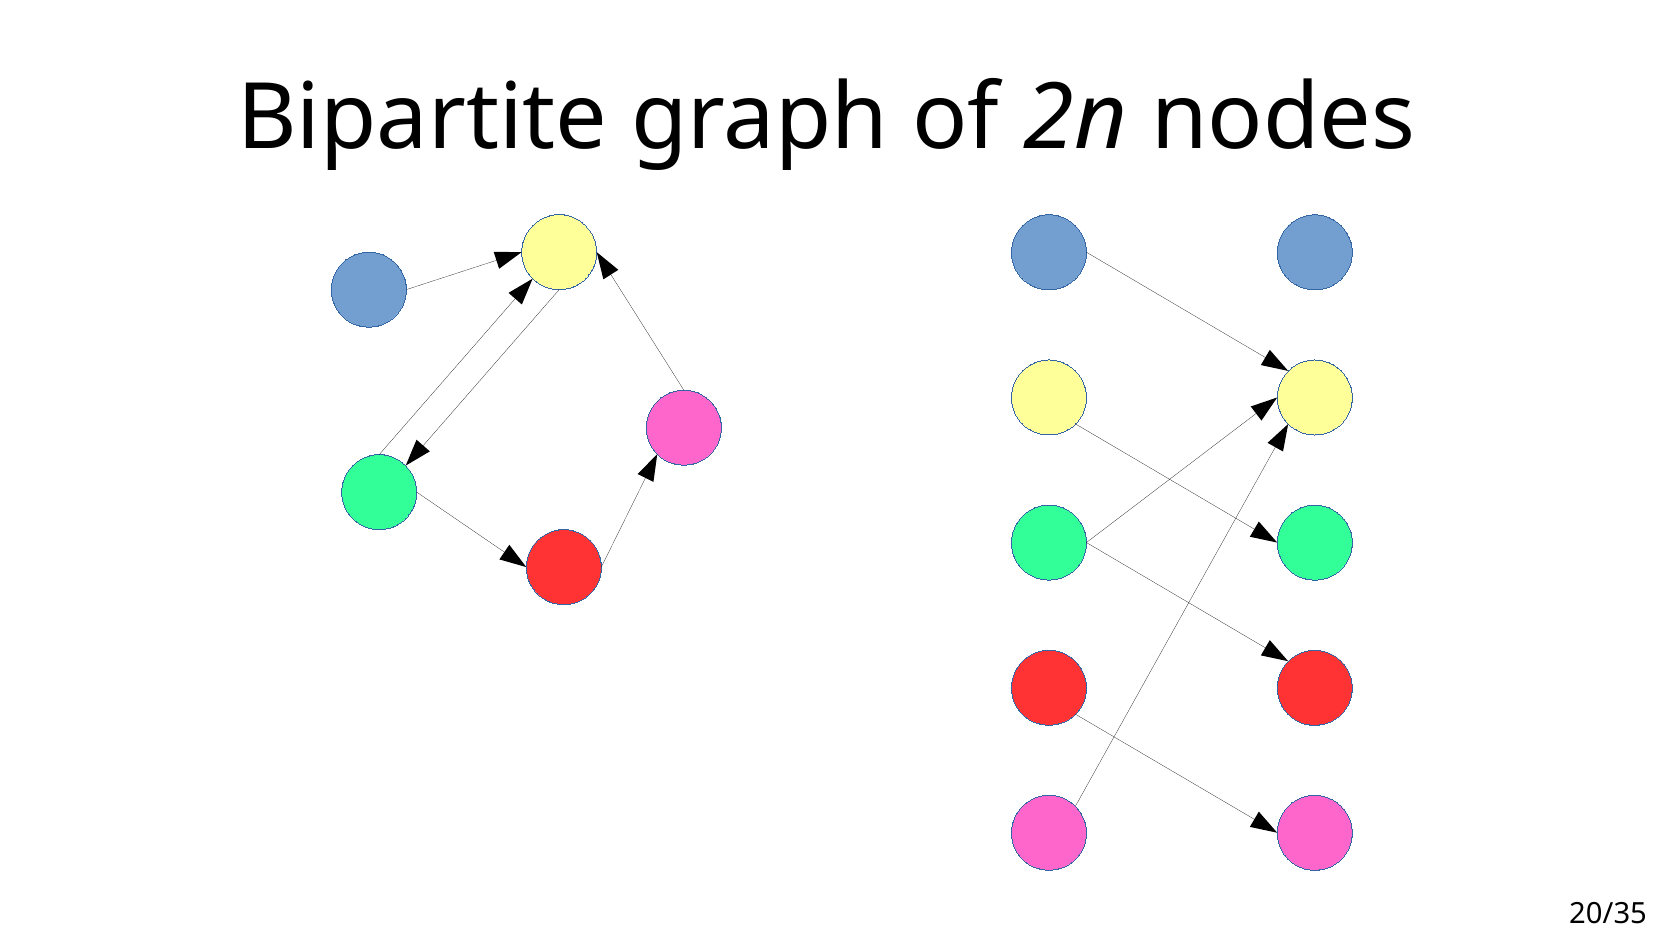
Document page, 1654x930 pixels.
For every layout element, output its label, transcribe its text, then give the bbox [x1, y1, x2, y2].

text_box [526, 529, 602, 605]
text_box [1011, 795, 1087, 871]
text_box [1011, 214, 1087, 290]
title Bipartite graph of 2n nodes [82, 1, 1571, 225]
text_box [1011, 505, 1087, 581]
text_box [1277, 795, 1353, 871]
text_box [1277, 359, 1353, 436]
text_box [341, 454, 417, 530]
text_box [646, 390, 722, 466]
text_box [1277, 214, 1353, 290]
text_box [331, 252, 407, 328]
text_box [1277, 505, 1353, 581]
text_box [1011, 650, 1087, 726]
text_box [1277, 650, 1353, 726]
text_box [1011, 359, 1087, 435]
text_box [521, 214, 597, 290]
